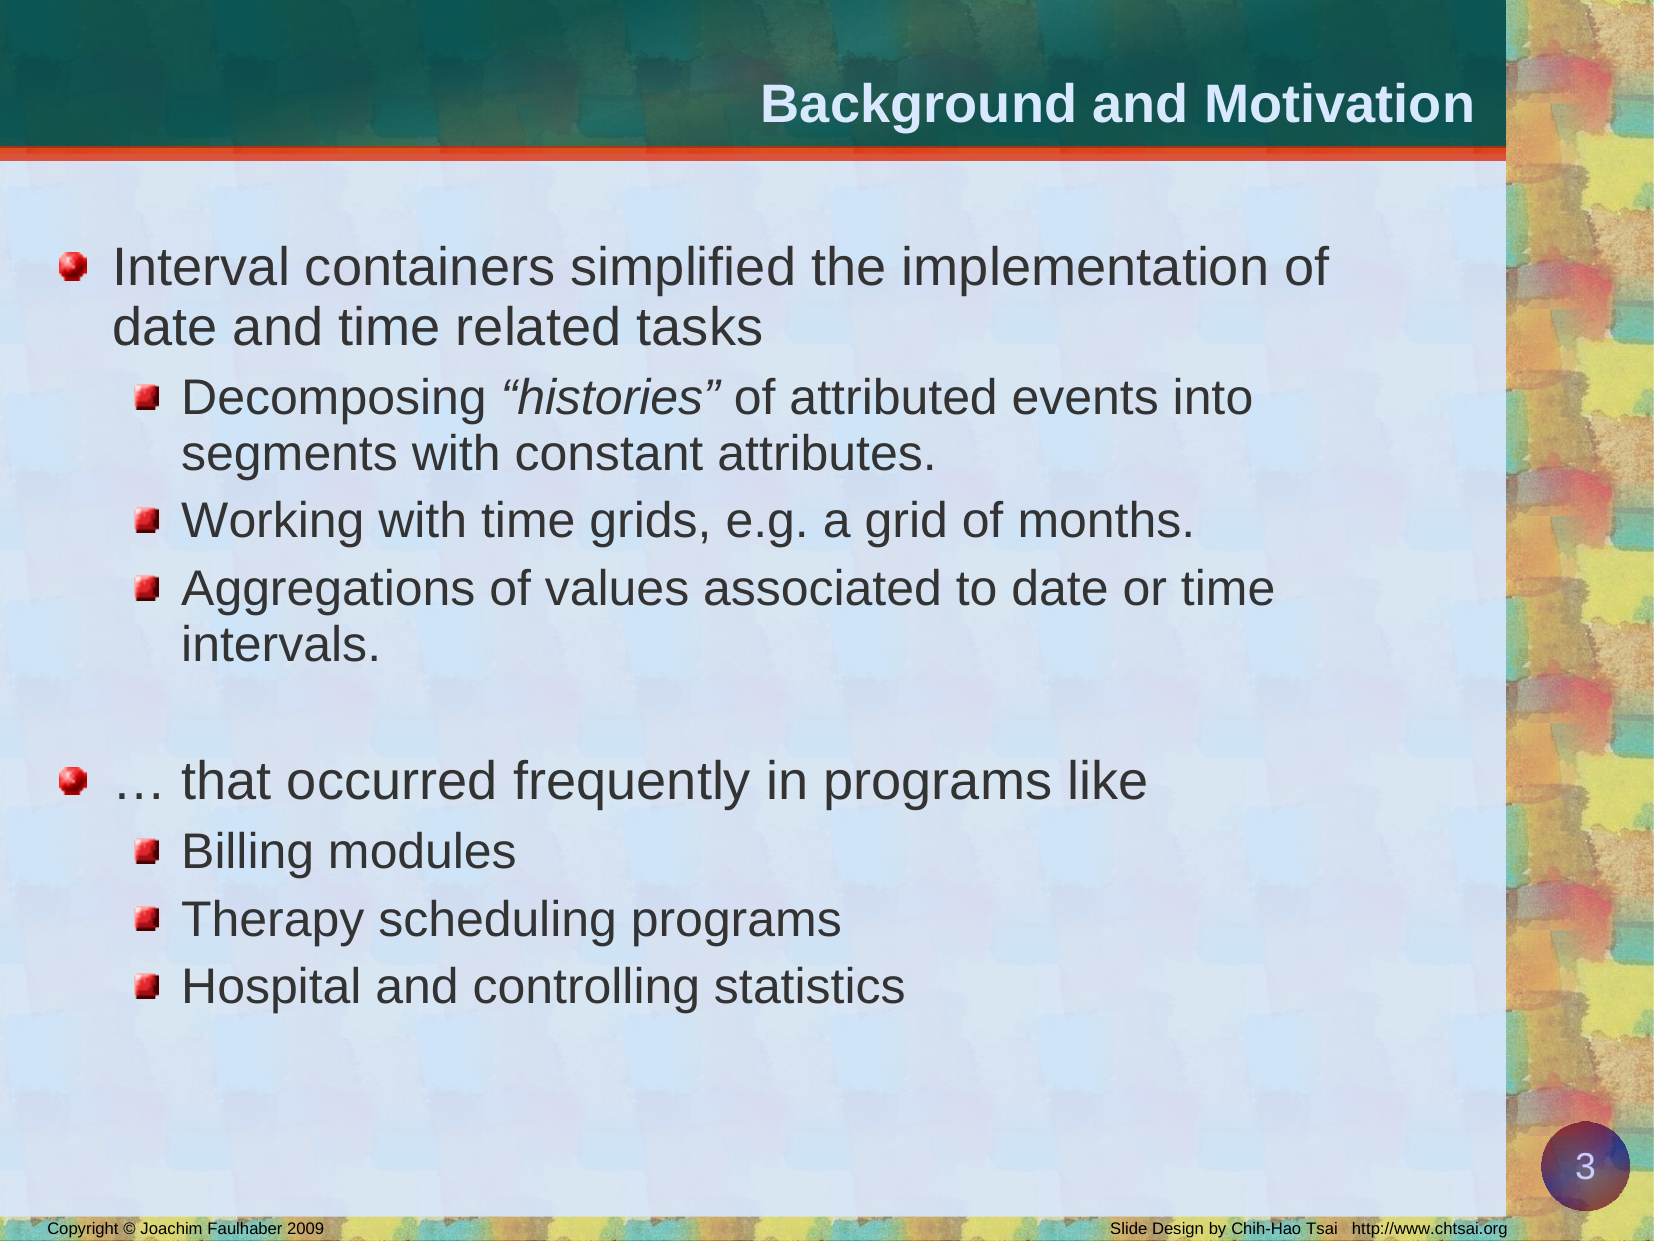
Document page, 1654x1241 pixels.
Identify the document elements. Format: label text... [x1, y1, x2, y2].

title Background and Motivation [29, 59, 1477, 148]
list Interval containers simplified the implementation of date and time related tasks Decomposing “histories” of attributed events into segments with constant attributes. Working with time grids, e.g. a grid of months. Aggregations of values associated to date or time intervals. … that occurred frequently in programs like Billing modules Therapy scheduling programs Hospital and controlling statistics [59, 236, 1418, 1182]
